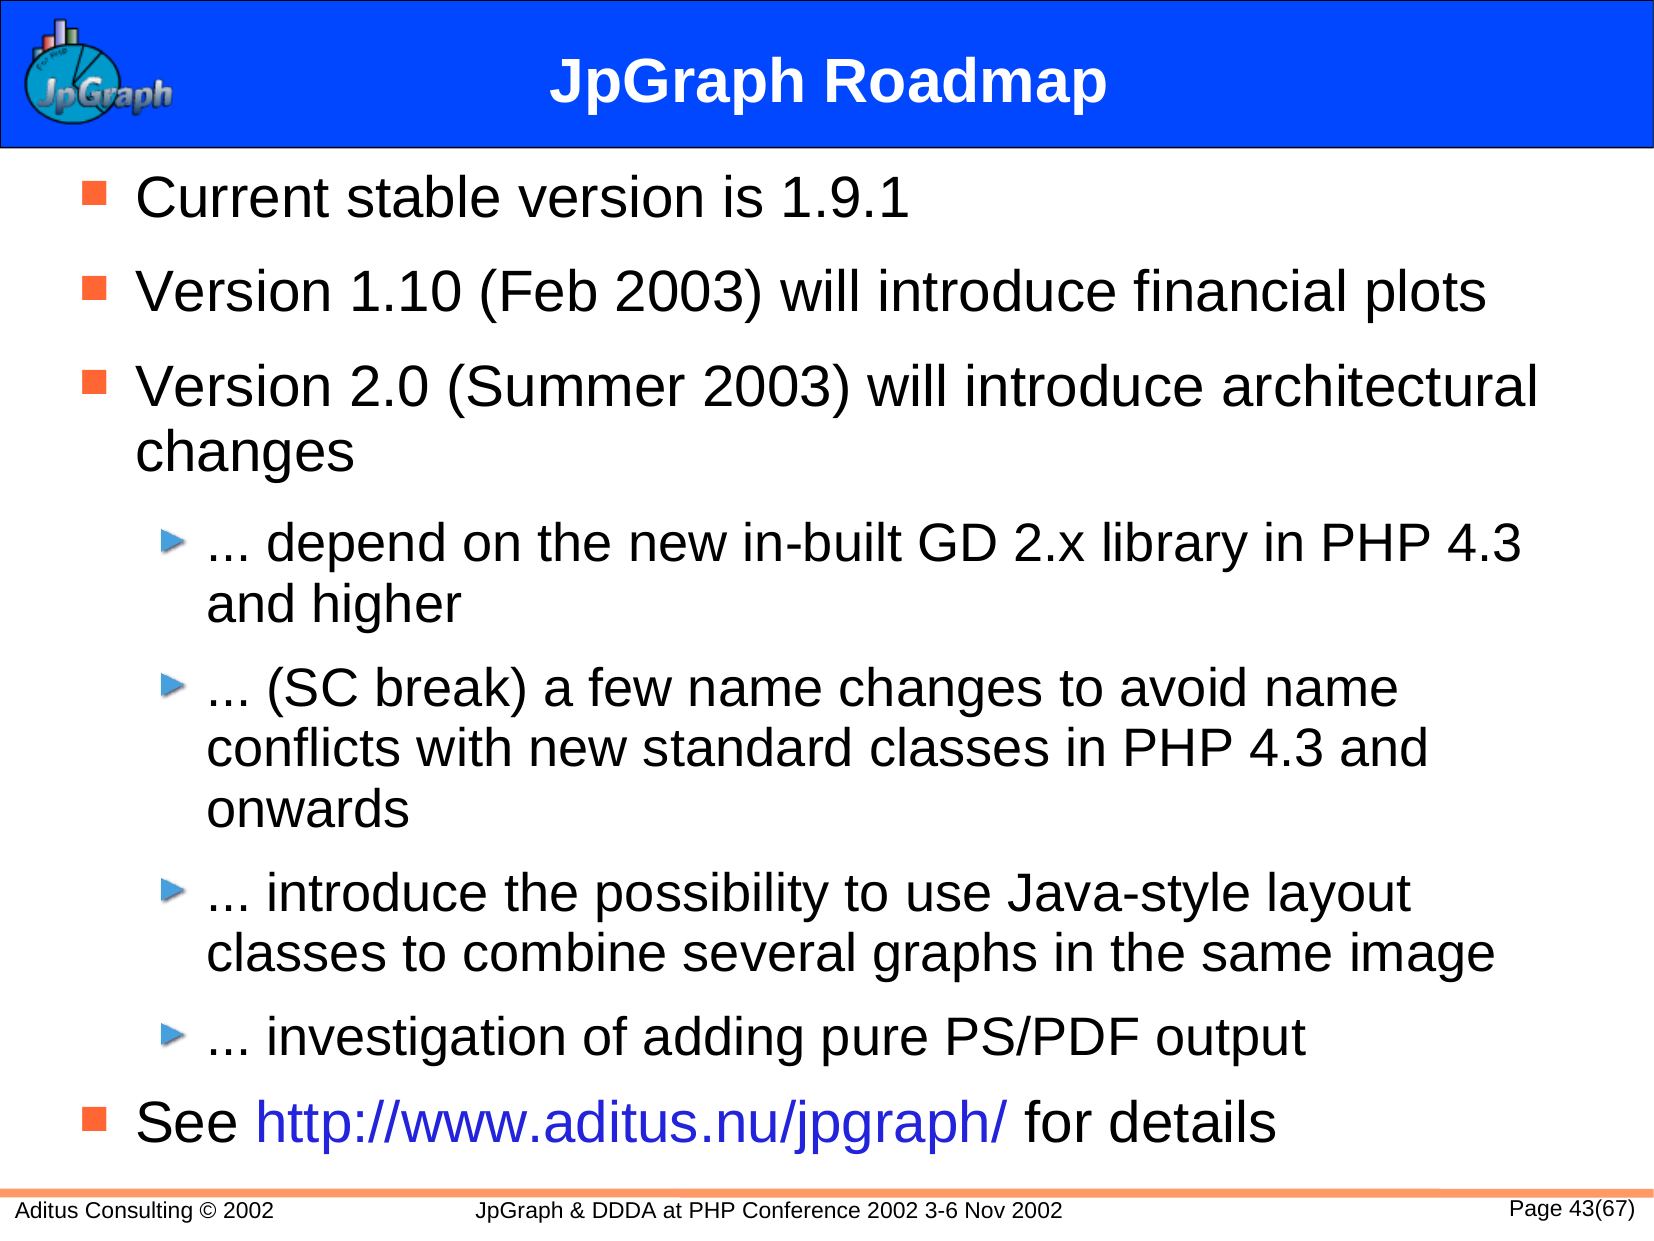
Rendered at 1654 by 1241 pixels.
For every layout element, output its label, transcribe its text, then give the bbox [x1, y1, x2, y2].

title JpGraph Roadmap [123, 0, 1536, 163]
list Current stable version is 1.9.1 Version 1.10 (Feb 2003) will introduce financial plots Version 2.0 (Summer 2003) will introduce architectural changes ... depend on the new in-built GD 2.x library in PHP 4.3 and higher ... (SC break) a few name changes to avoid name conflicts with new standard classes in PHP 4.3 and onwards ... introduce the possibility to use Java-style layout classes to combine several graphs in the same image ... investigation of adding pure PS/PDF output See http://www.aditus.nu/jpgraph/ for details [64, 165, 1580, 1161]
picture [20, 17, 123, 128]
